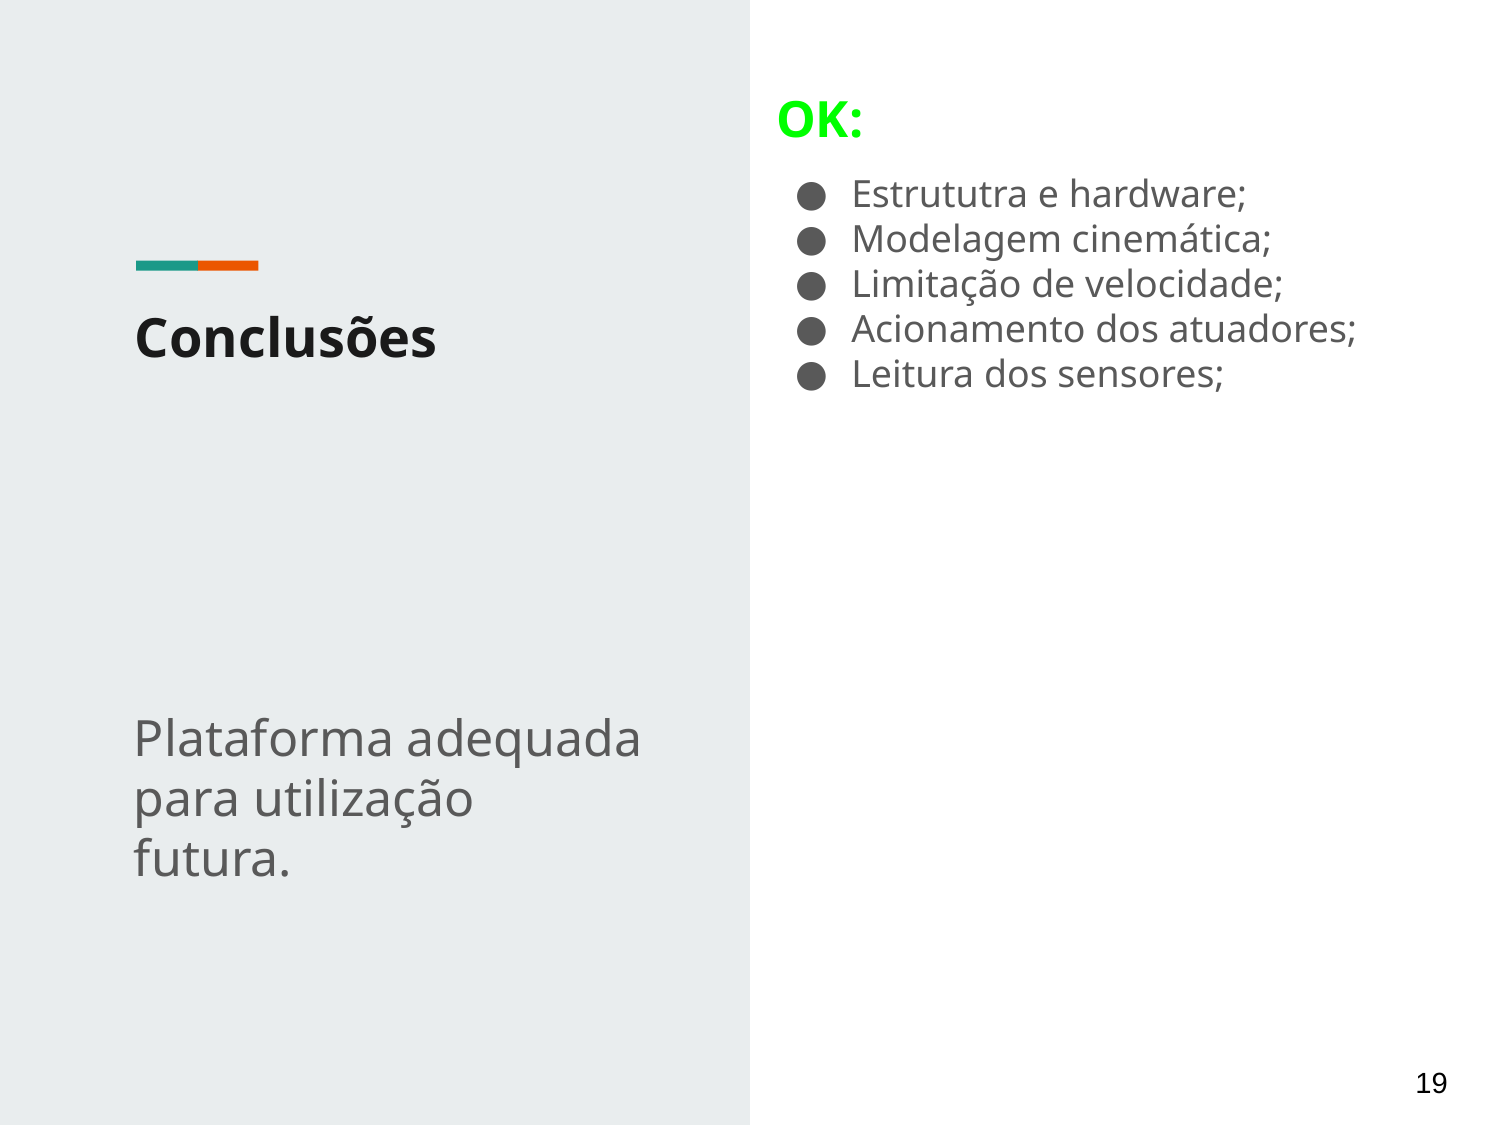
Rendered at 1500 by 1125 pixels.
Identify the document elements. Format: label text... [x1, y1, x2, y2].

title Conclusões [119, 288, 662, 658]
list Estrututra e hardware; Modelagem cinemática; Limitação de velocidade; Acionamento dos atuadores; Leitura dos sensores; [761, 154, 1477, 434]
slide_number 19 [1400, 1038, 1491, 1125]
subtitle Plataforma adequada para utilização futura. [118, 691, 661, 858]
subtitle OK: [761, 72, 909, 177]
